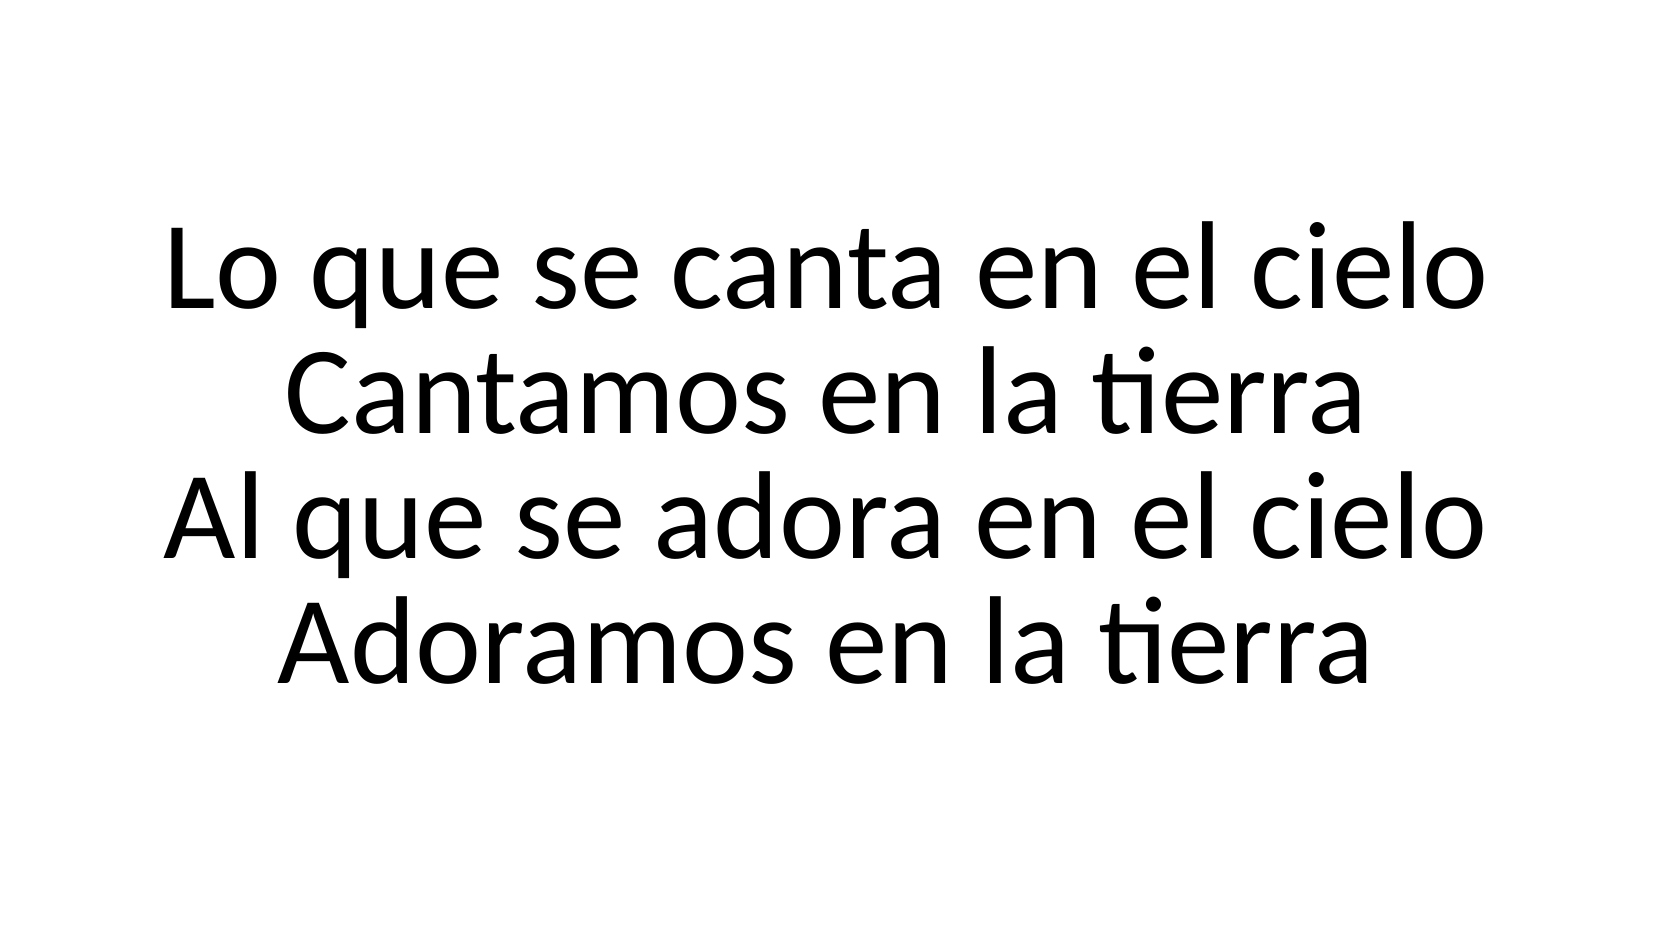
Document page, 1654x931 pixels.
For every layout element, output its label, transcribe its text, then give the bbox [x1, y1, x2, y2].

title Lo que se canta en el cielo Cantamos en la tierra Al que se adora en el cielo Adoramos en la tierra [0, 0, 1654, 931]
